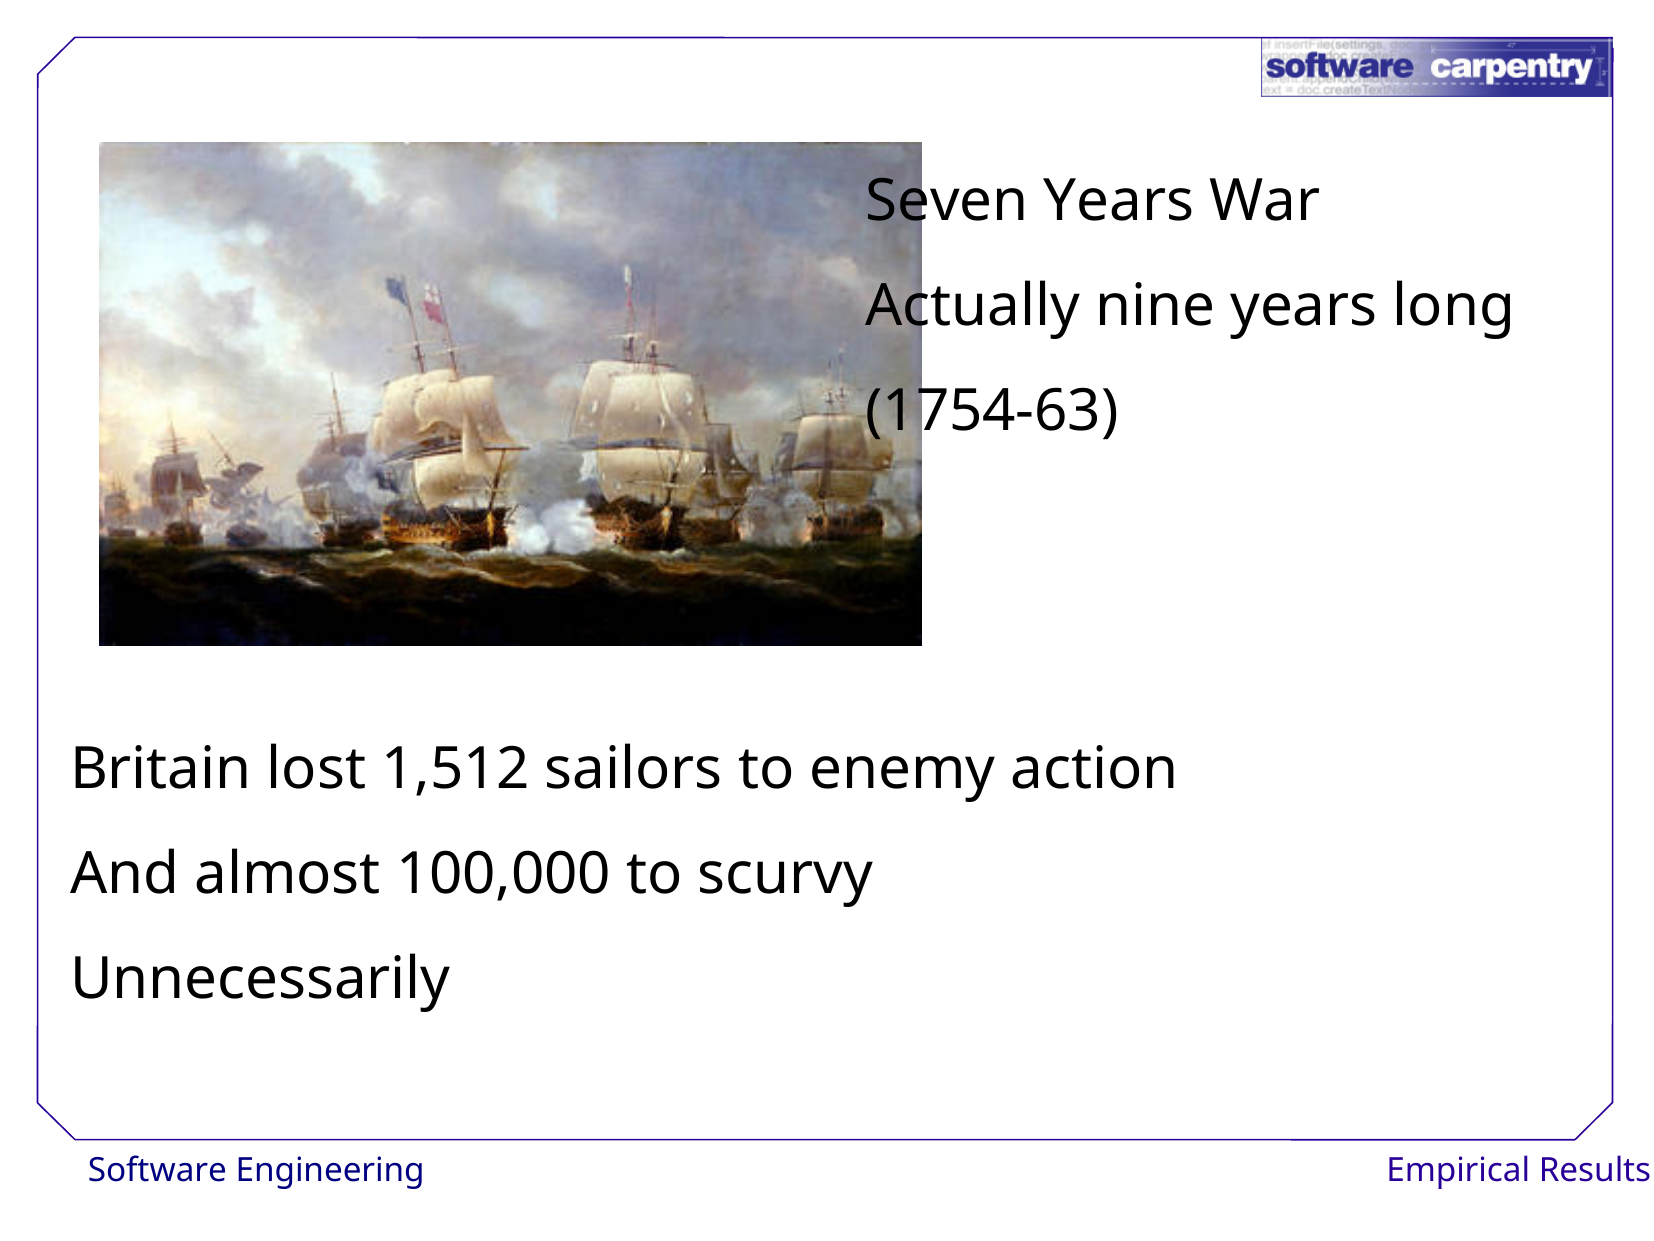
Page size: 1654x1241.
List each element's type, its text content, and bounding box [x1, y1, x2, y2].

picture [99, 142, 922, 646]
text_box Britain lost 1,512 sailors to enemy action And almost 100,000 to scurvy Unnecessarily [55, 687, 1344, 1018]
picture [1261, 39, 1613, 97]
text_box Seven Years War Actually nine years long (1754-63) [850, 119, 1654, 450]
